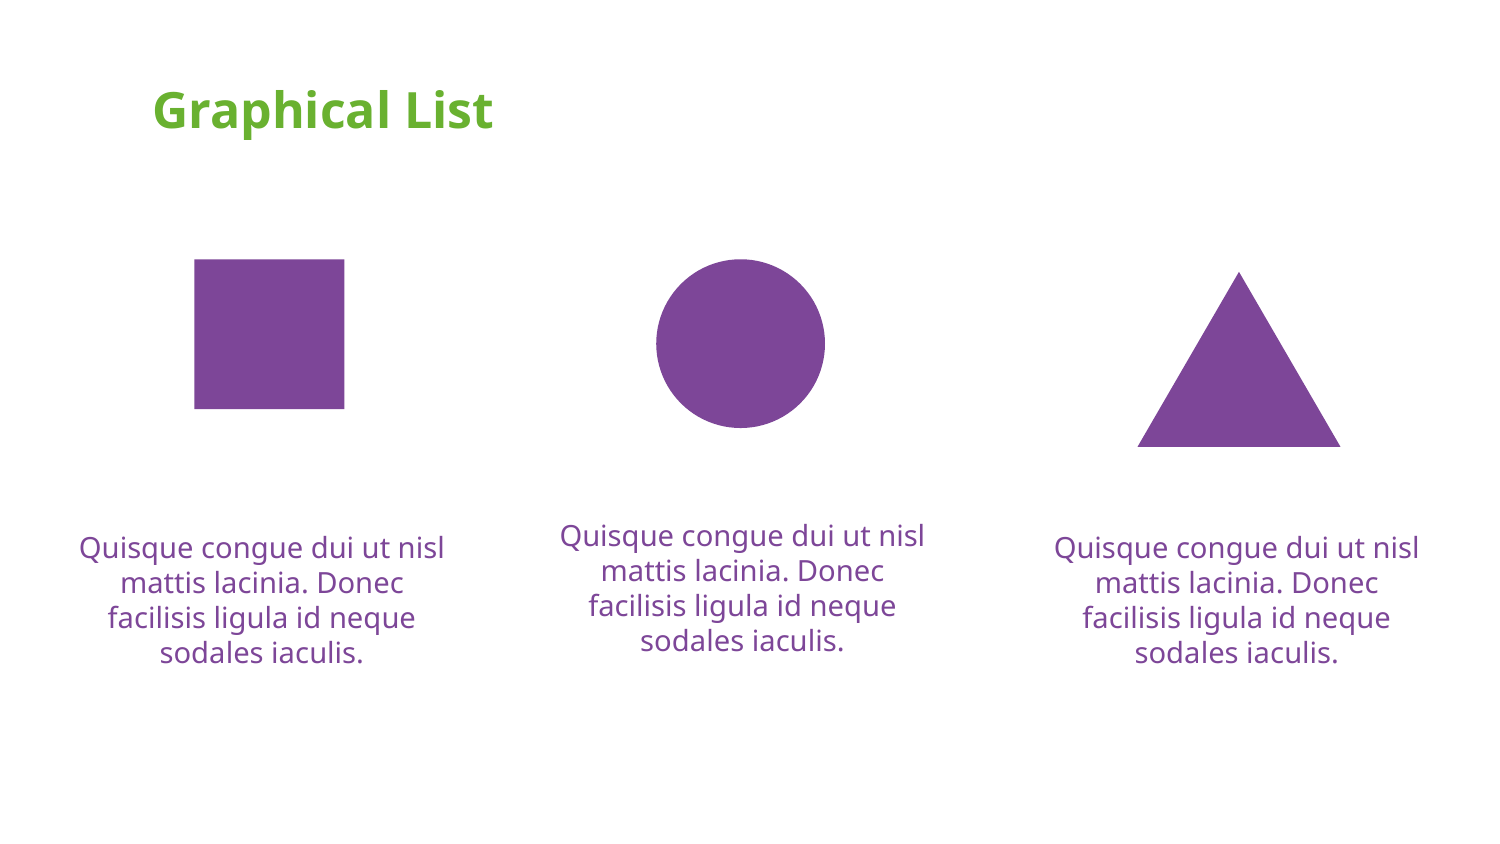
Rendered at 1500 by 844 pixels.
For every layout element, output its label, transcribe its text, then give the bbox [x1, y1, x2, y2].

text_box [194, 259, 345, 410]
text_box [1137, 271, 1341, 447]
text_box Graphical List [137, 70, 1000, 146]
text_box Quisque congue dui ut nisl mattis lacinia. Donec facilisis ligula id neque sodales iaculis. [540, 509, 946, 700]
text_box [656, 259, 826, 429]
text_box Quisque congue dui ut nisl mattis lacinia. Donec facilisis ligula id neque sodales iaculis. [1033, 521, 1440, 712]
text_box Quisque congue dui ut nisl mattis lacinia. Donec facilisis ligula id neque sodales iaculis. [59, 521, 464, 712]
